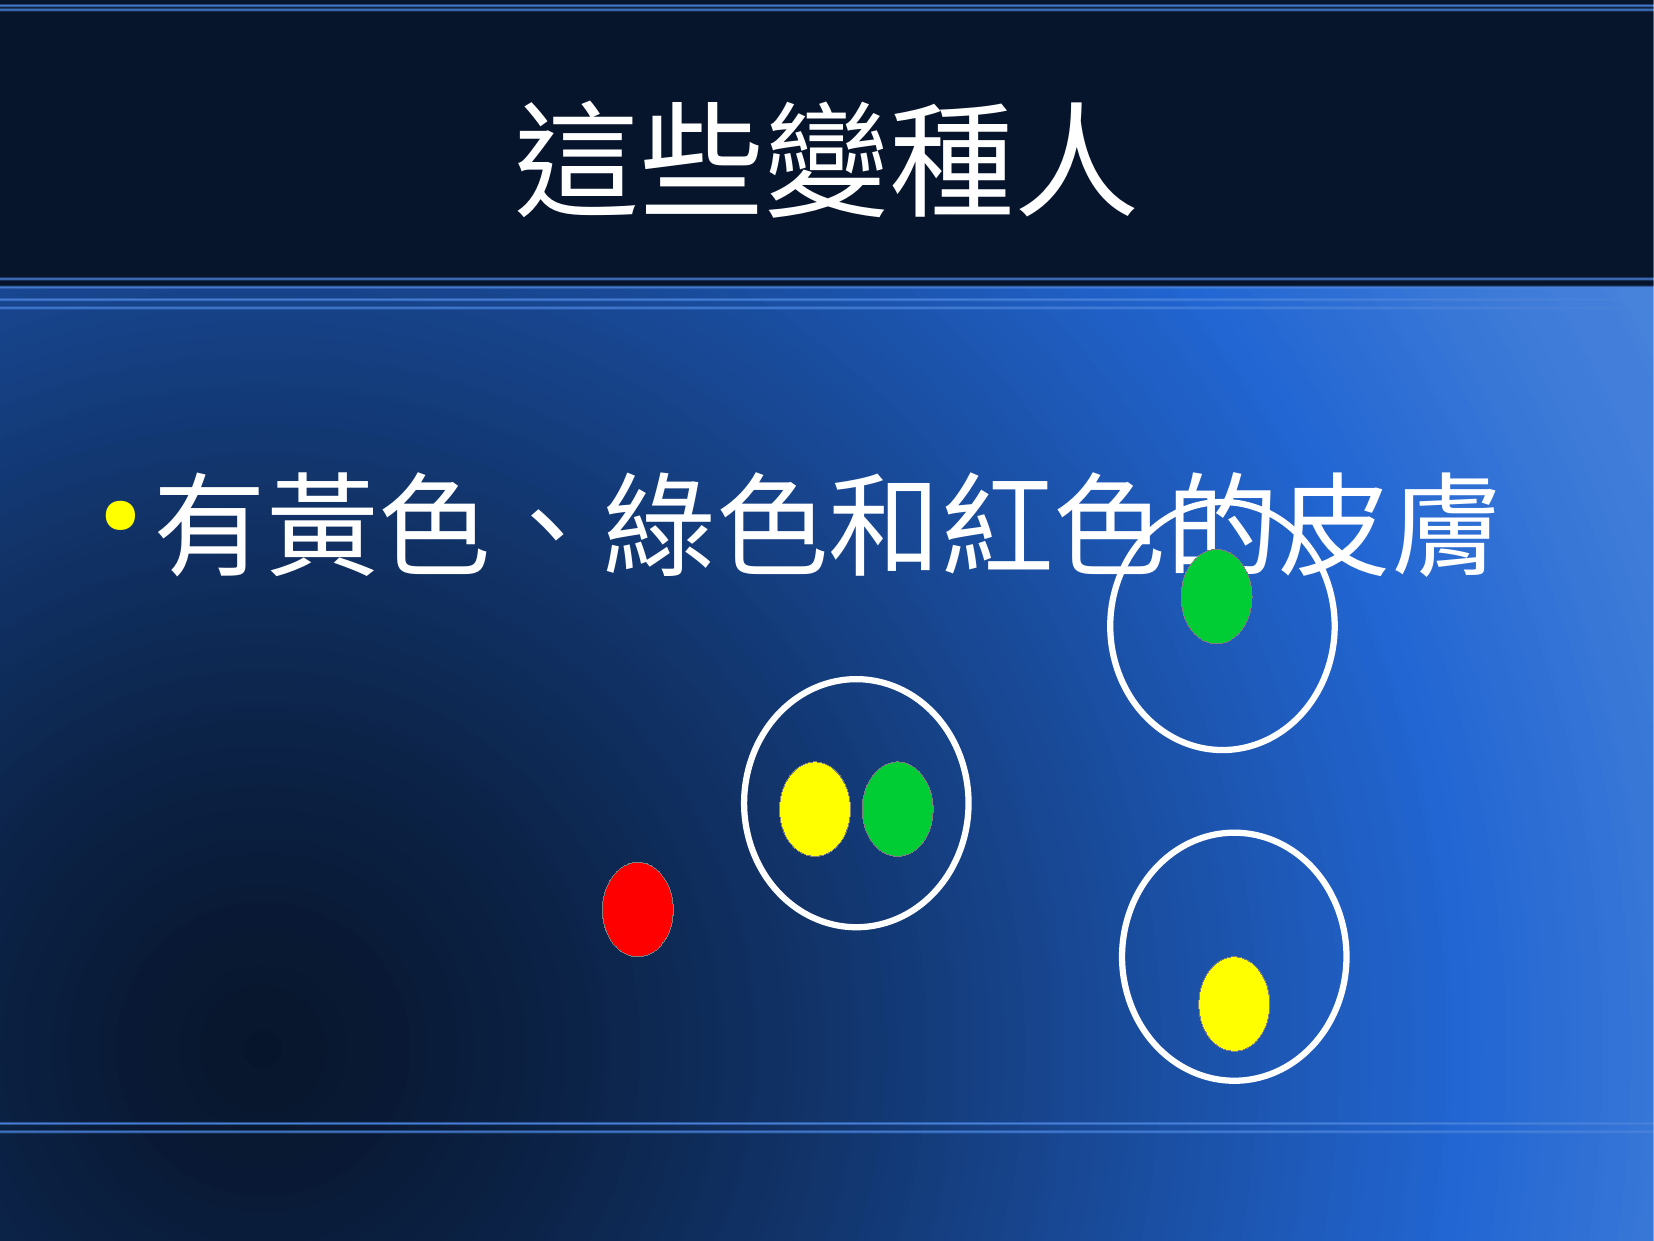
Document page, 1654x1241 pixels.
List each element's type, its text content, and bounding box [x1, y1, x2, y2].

text_box [862, 761, 934, 857]
list 有黃色、綠色和紅色的皮膚 [82, 355, 1571, 1241]
text_box [602, 862, 674, 957]
title 這些變種人 [82, 49, 1571, 257]
text_box [779, 761, 851, 857]
text_box [1181, 549, 1253, 644]
text_box [1198, 956, 1270, 1052]
picture [0, 0, 1654, 1241]
